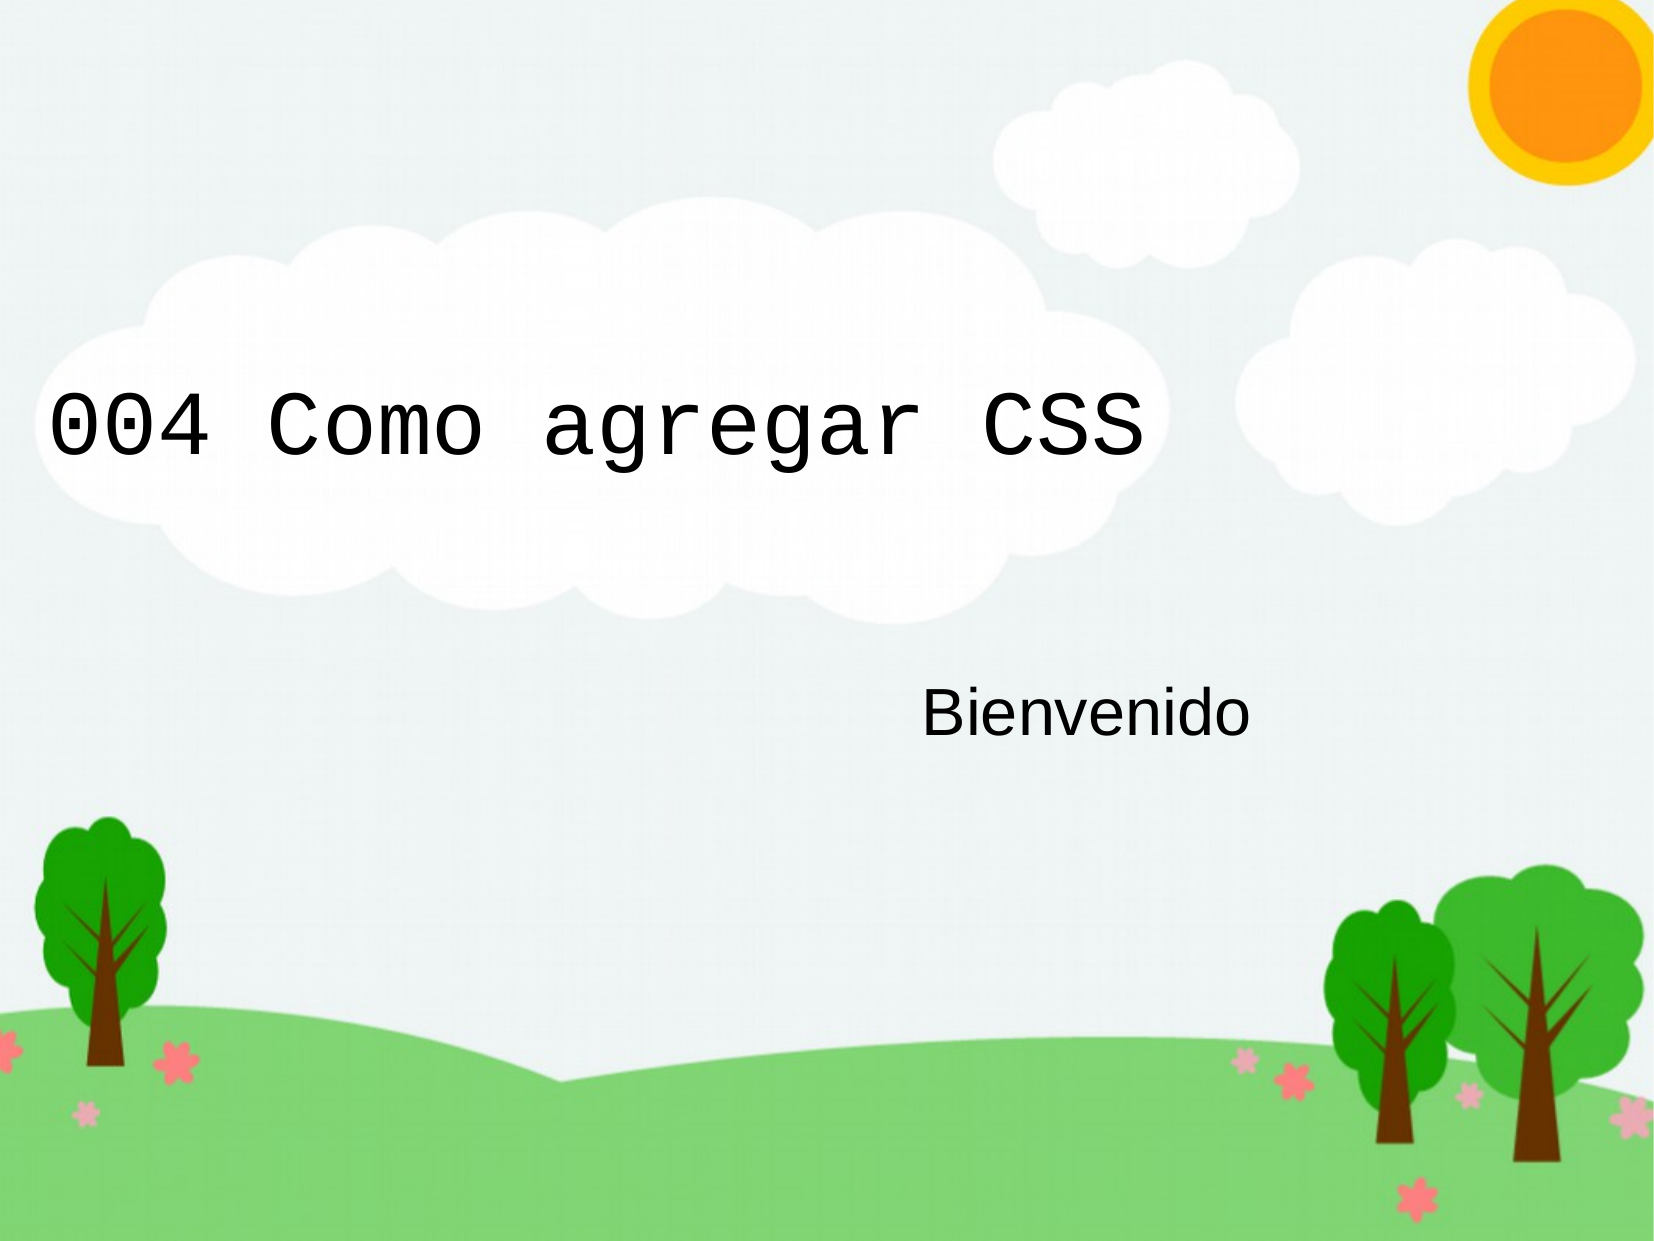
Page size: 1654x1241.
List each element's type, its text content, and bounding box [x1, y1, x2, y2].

title 004 Como agregar CSS [47, 283, 1512, 577]
picture [0, 0, 1654, 1241]
subtitle Bienvenido [661, 632, 1512, 792]
